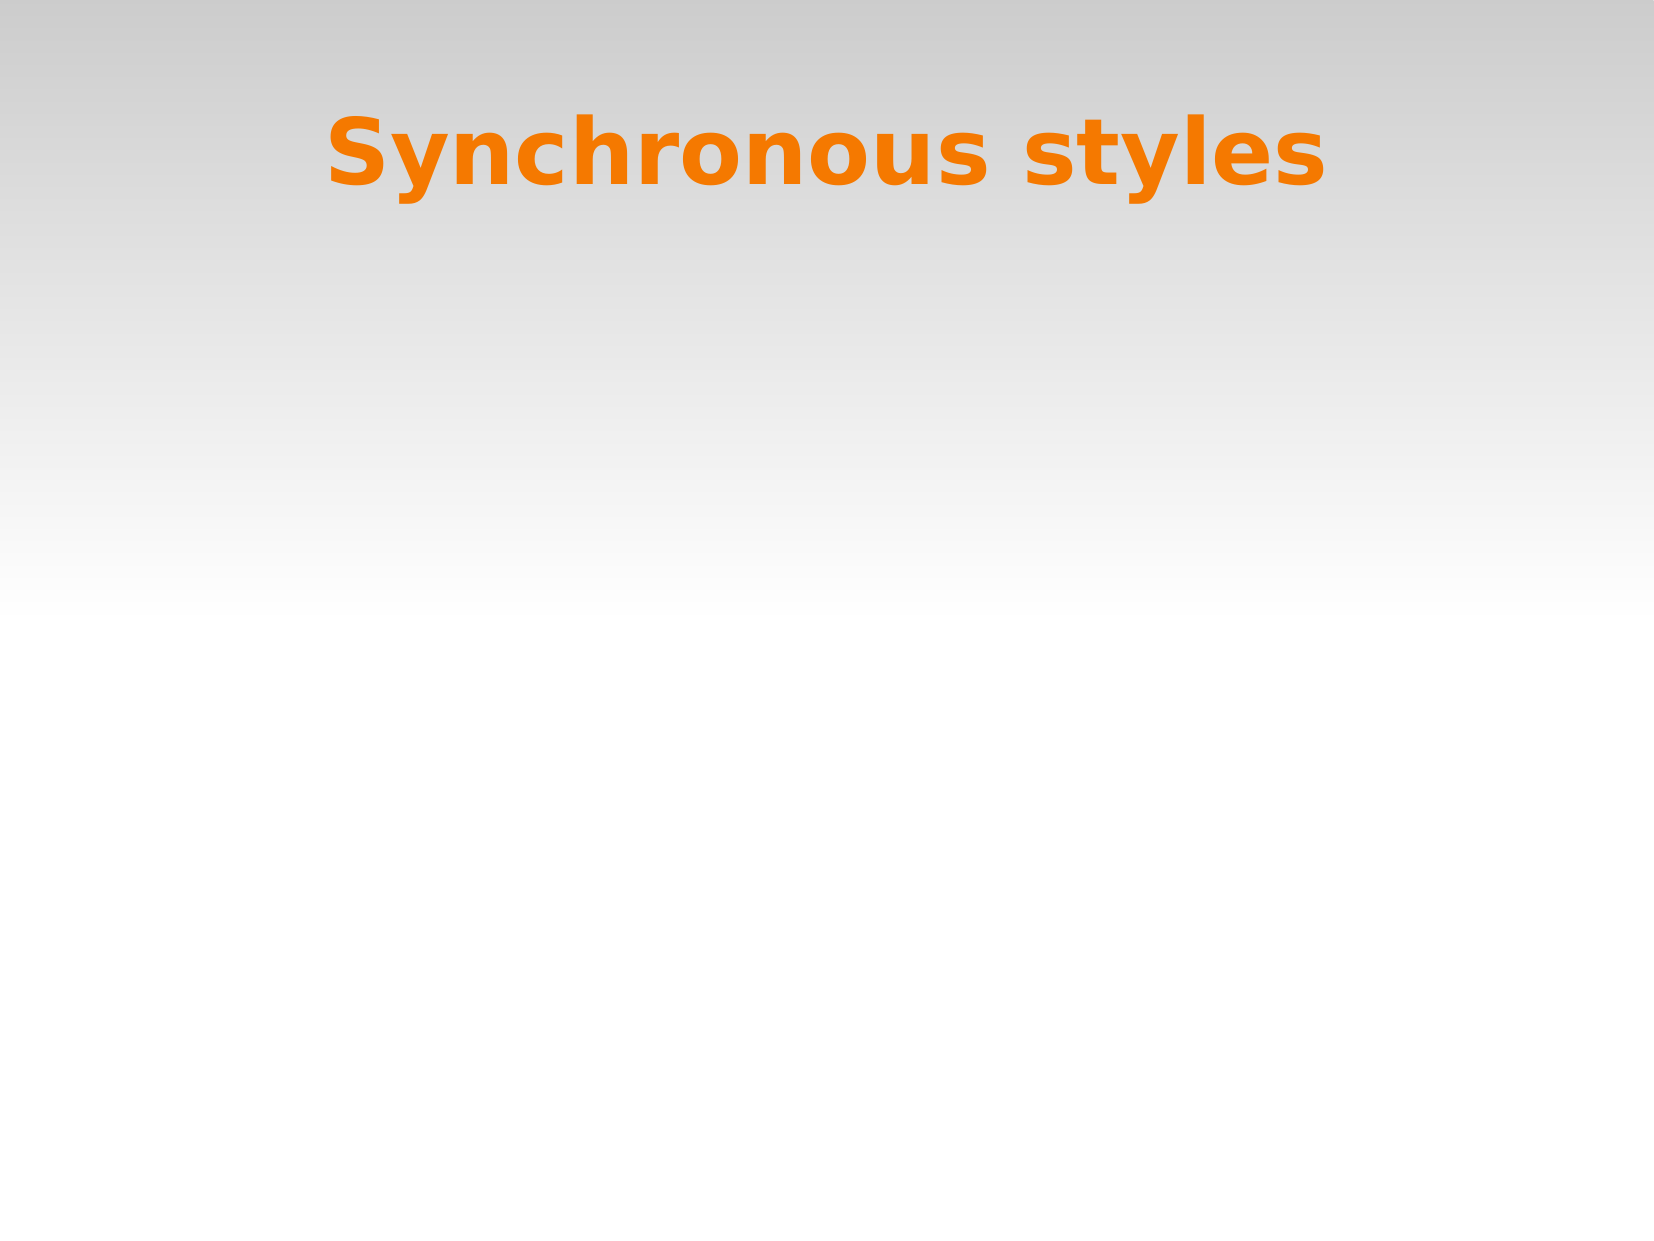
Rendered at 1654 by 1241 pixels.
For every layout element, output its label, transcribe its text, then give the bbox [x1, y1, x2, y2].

title Synchronous styles [82, 49, 1571, 257]
